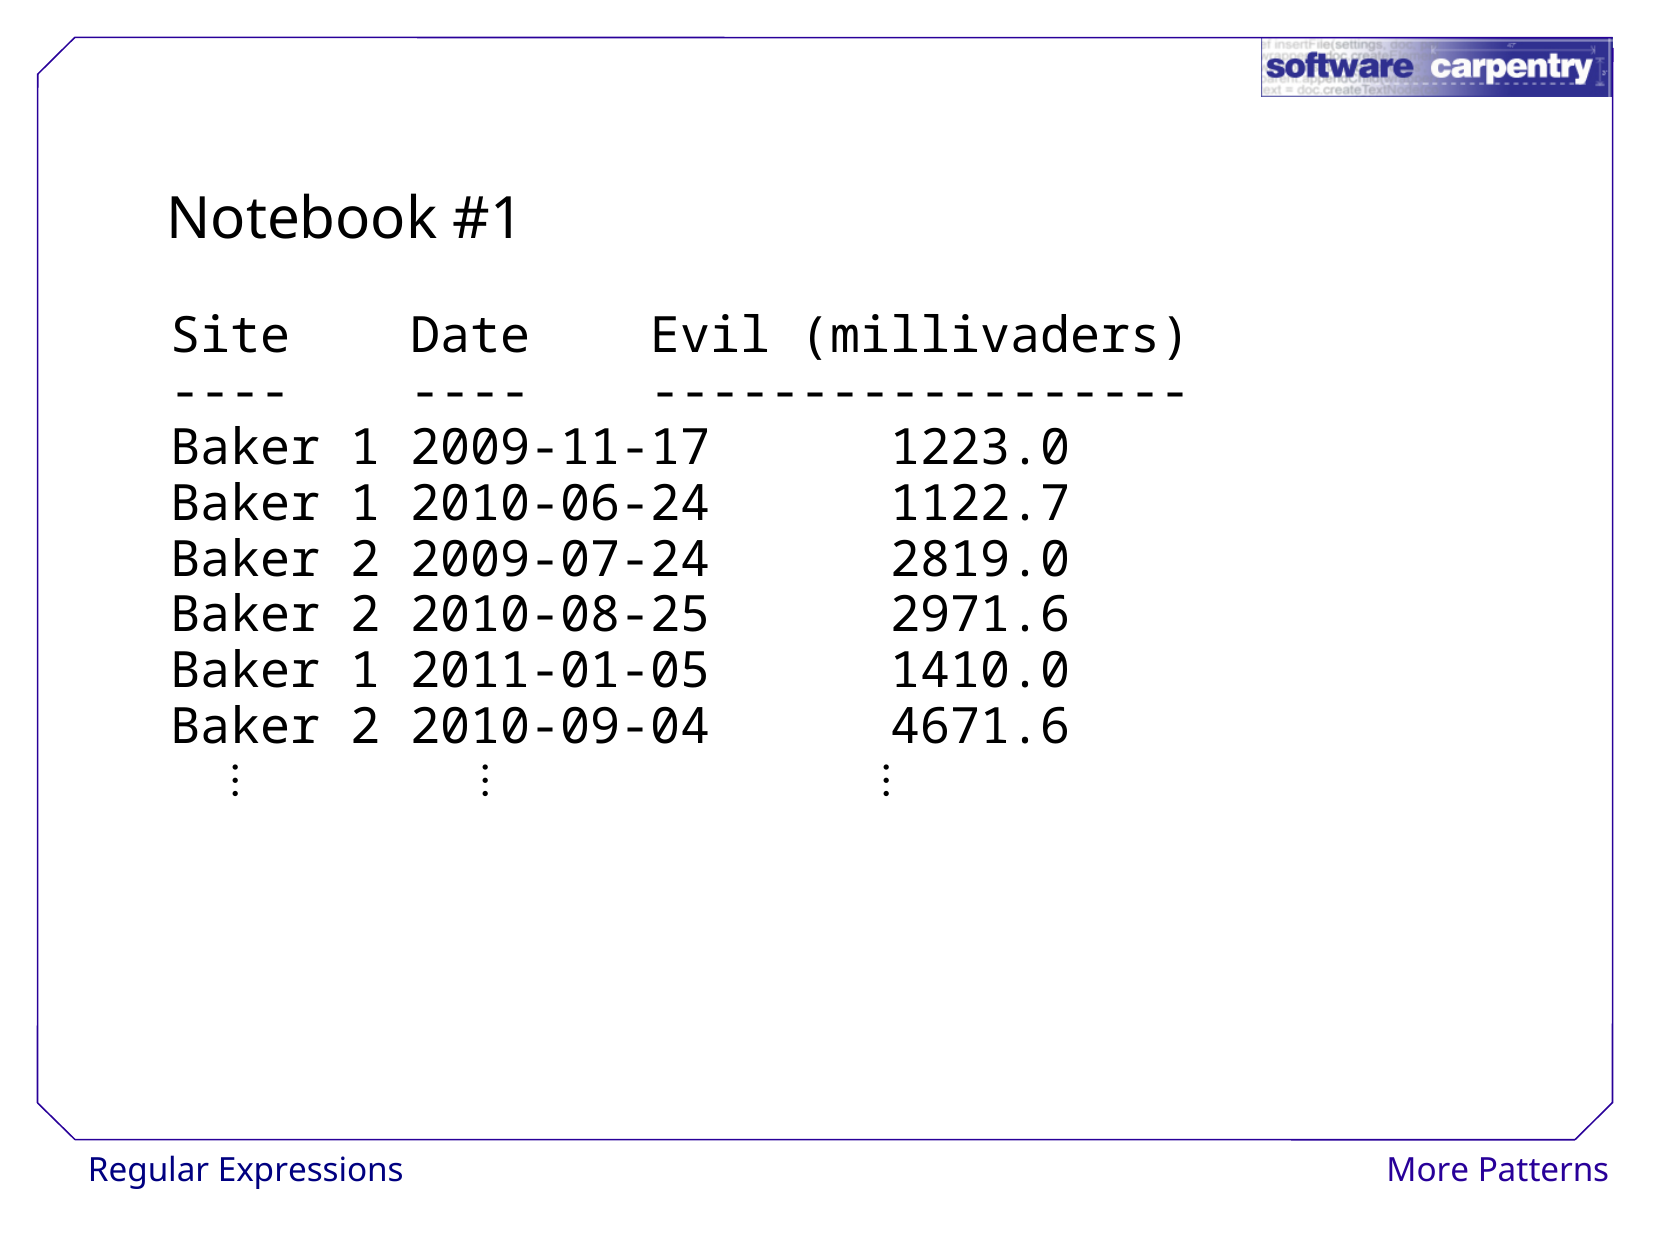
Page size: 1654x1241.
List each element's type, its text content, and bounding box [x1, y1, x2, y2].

picture [1261, 39, 1613, 97]
text_box Notebook #1 [151, 138, 1530, 259]
text_box Site Date Evil (millivaders) ---- ---- ------------------ Baker 1 2009-11-17 1223.0 Baker 1 2010-06-24 1122.7 Baker 2 2009-07-24 2819.0 Baker 2 2010-08-25 2971.6 Baker 1 2011-01-05 1410.0 Baker 2 2010-09-04 4671.6 ⋮ ⋮ ⋮ [155, 300, 1535, 818]
